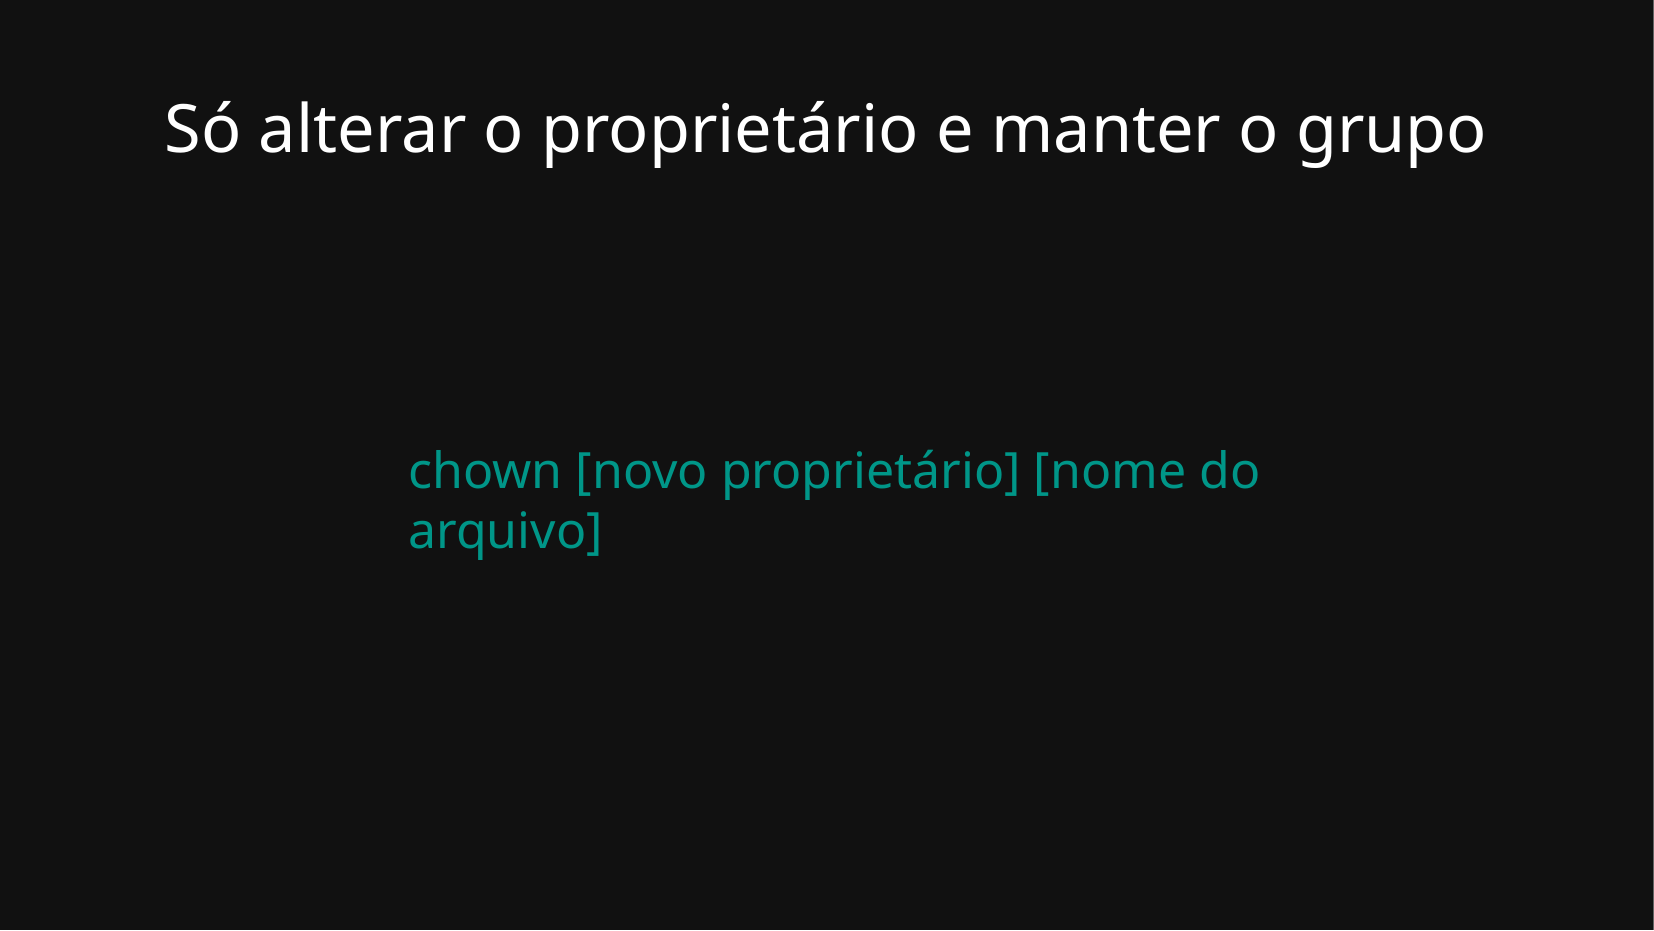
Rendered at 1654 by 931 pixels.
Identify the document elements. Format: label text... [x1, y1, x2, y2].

text_box Só alterar o proprietário e manter o grupo [82, 73, 1571, 177]
text_box chown [novo proprietário] [nome do arquivo] [393, 424, 1402, 507]
